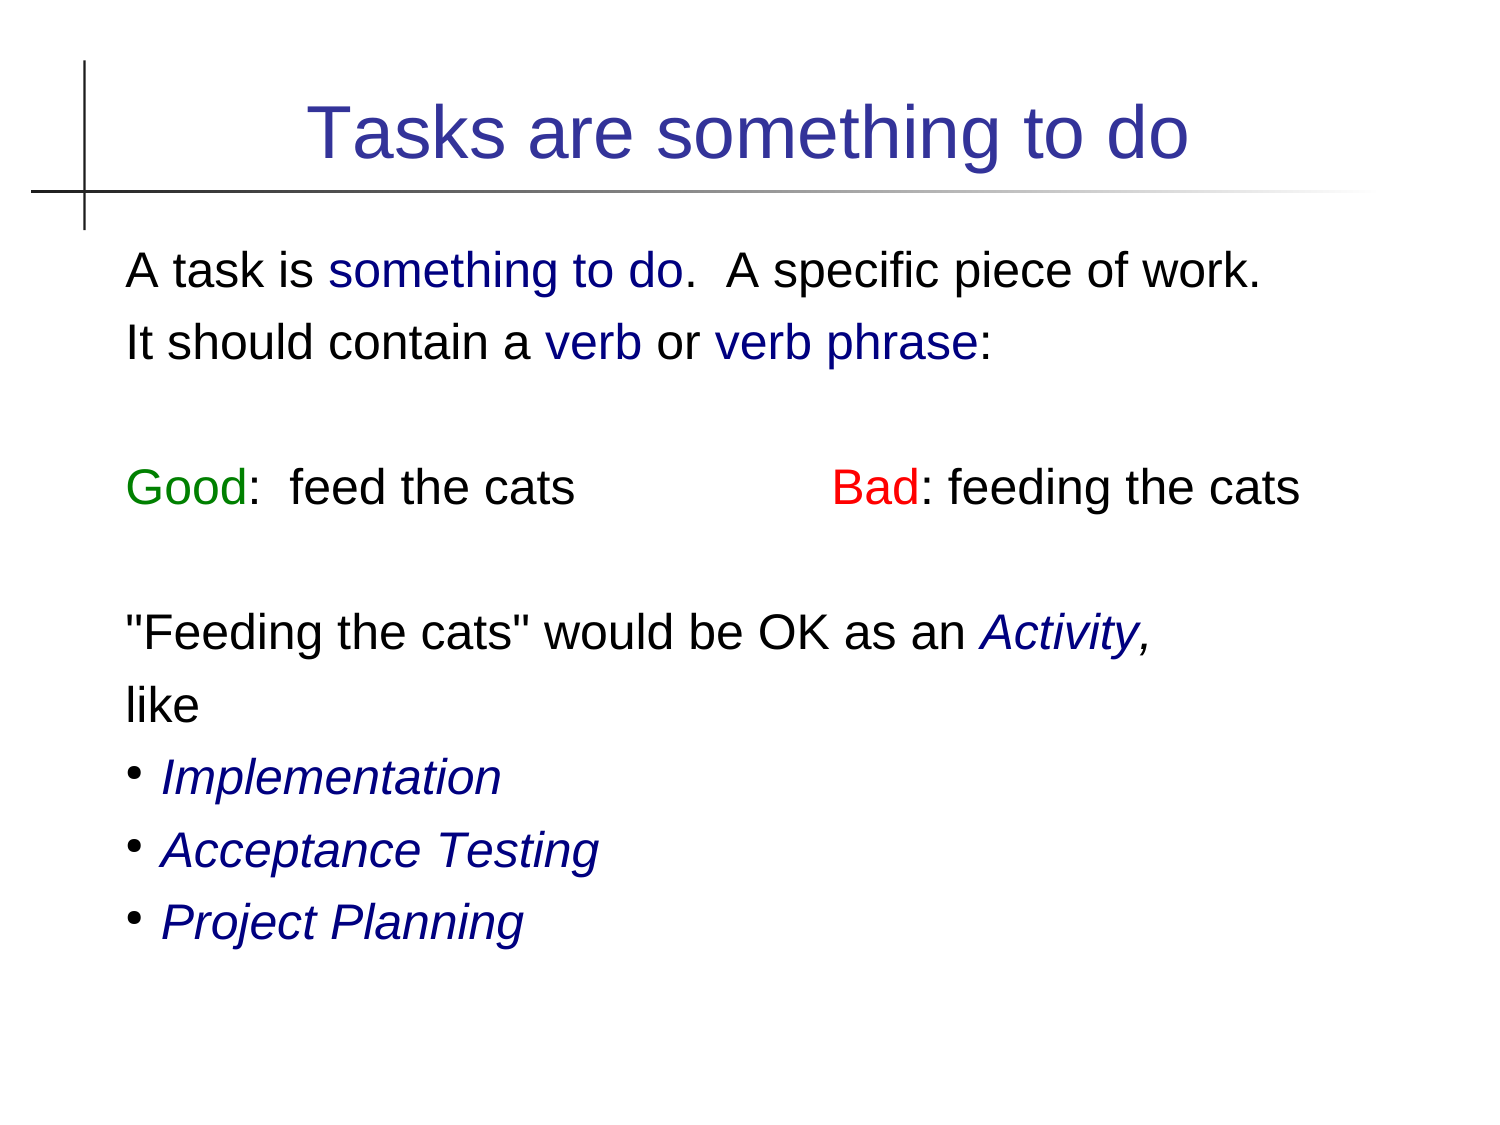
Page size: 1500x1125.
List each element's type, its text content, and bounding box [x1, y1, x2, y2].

title Tasks are something to do [100, 42, 1397, 182]
list A task is something to do. A specific piece of work. It should contain a verb or verb phrase: Good: feed the cats Bad: feeding the cats "Feeding the cats" would be OK as an Activity, like Implementation Acceptance Testing Project Planning [110, 229, 1408, 1096]
